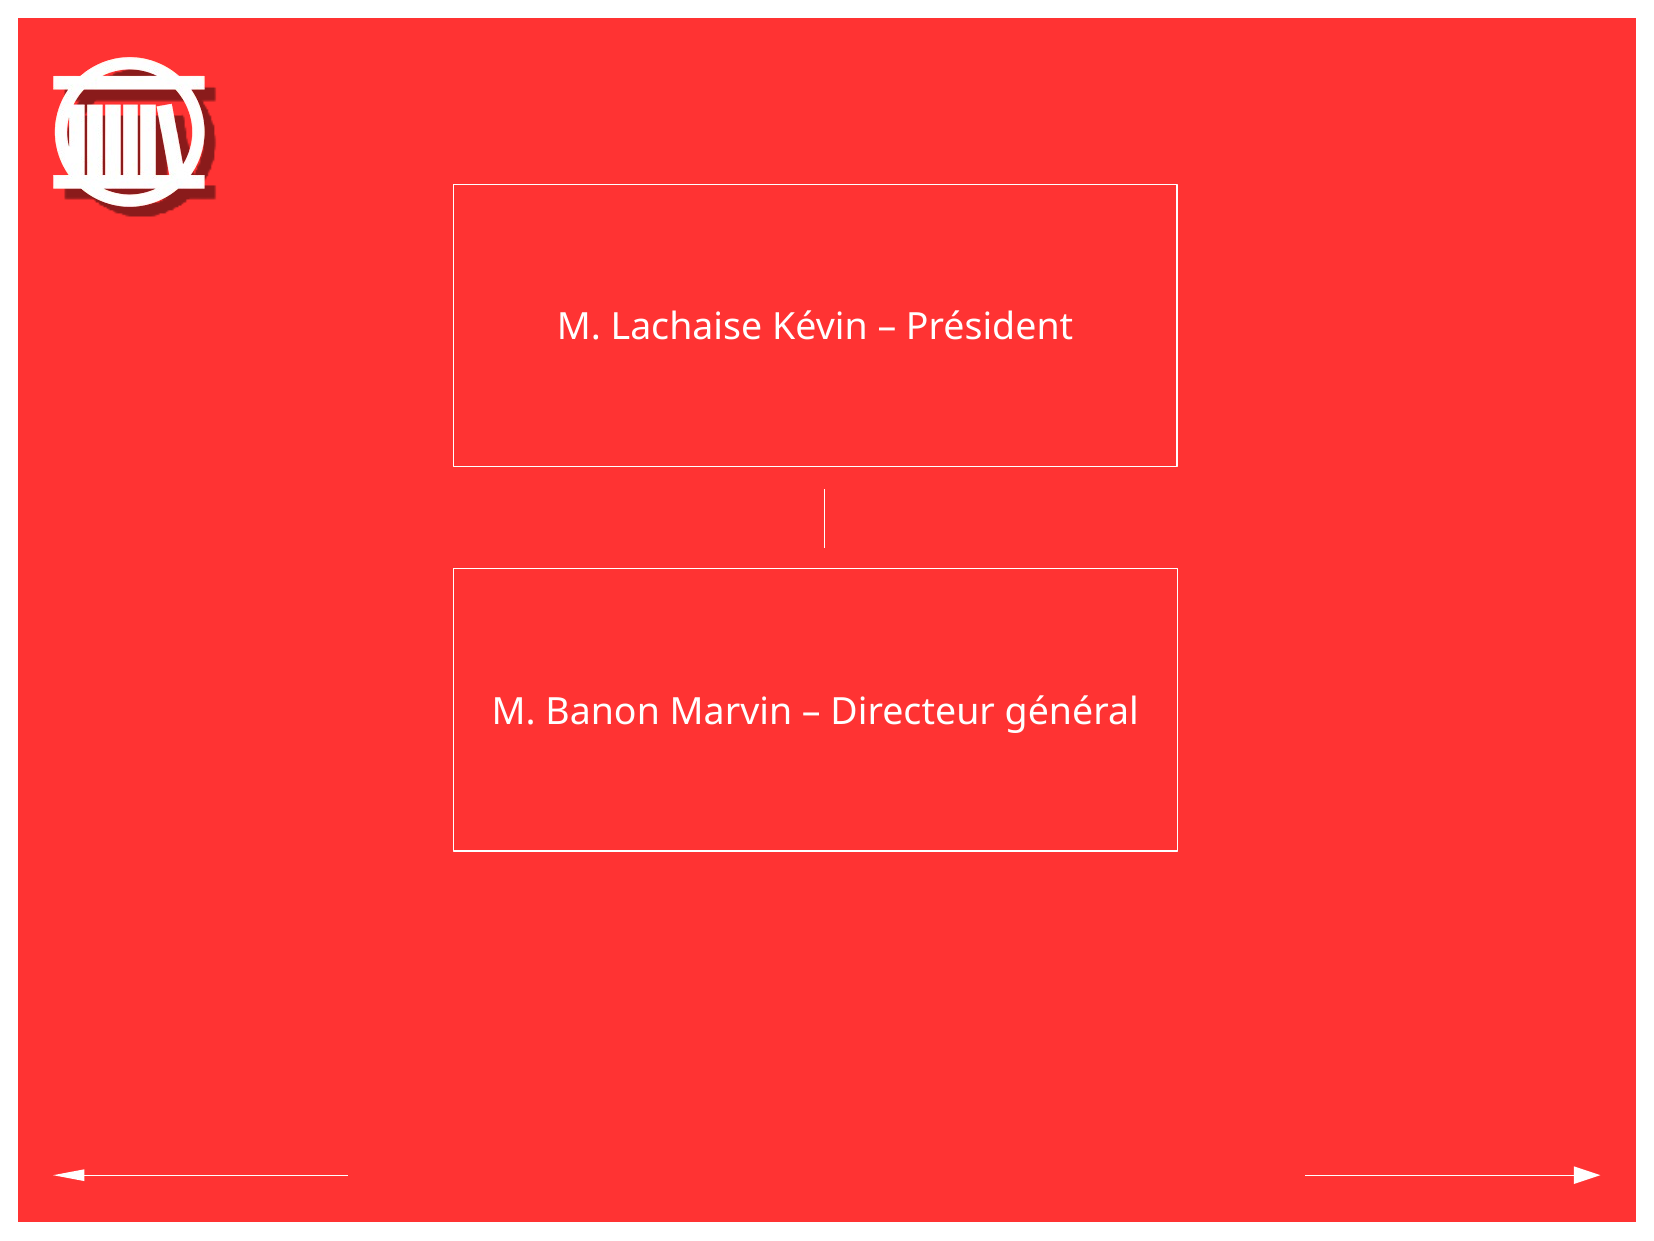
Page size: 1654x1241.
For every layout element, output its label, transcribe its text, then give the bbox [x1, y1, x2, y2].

text_box M. Banon Marvin – Directeur général [453, 568, 1178, 851]
text_box M. Lachaise Kévin – Président [453, 184, 1178, 467]
picture [17, 20, 240, 243]
